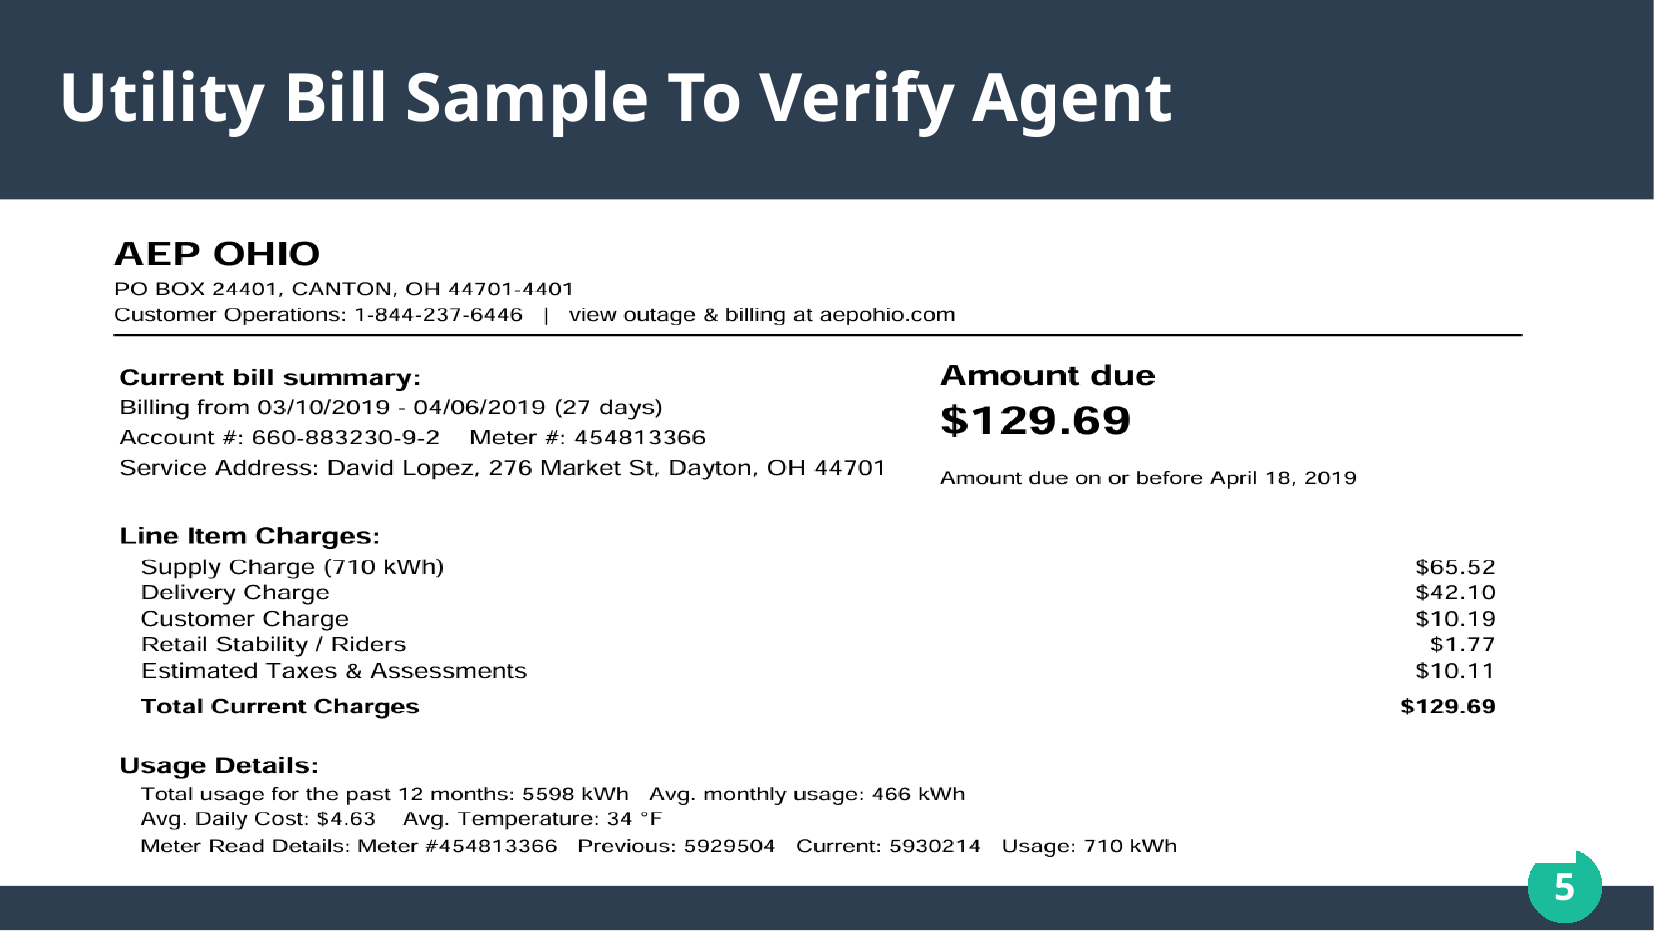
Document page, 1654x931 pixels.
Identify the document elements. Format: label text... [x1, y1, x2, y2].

picture [75, 224, 1576, 863]
title Utility Bill Sample To Verify Agent [59, 37, 1595, 155]
